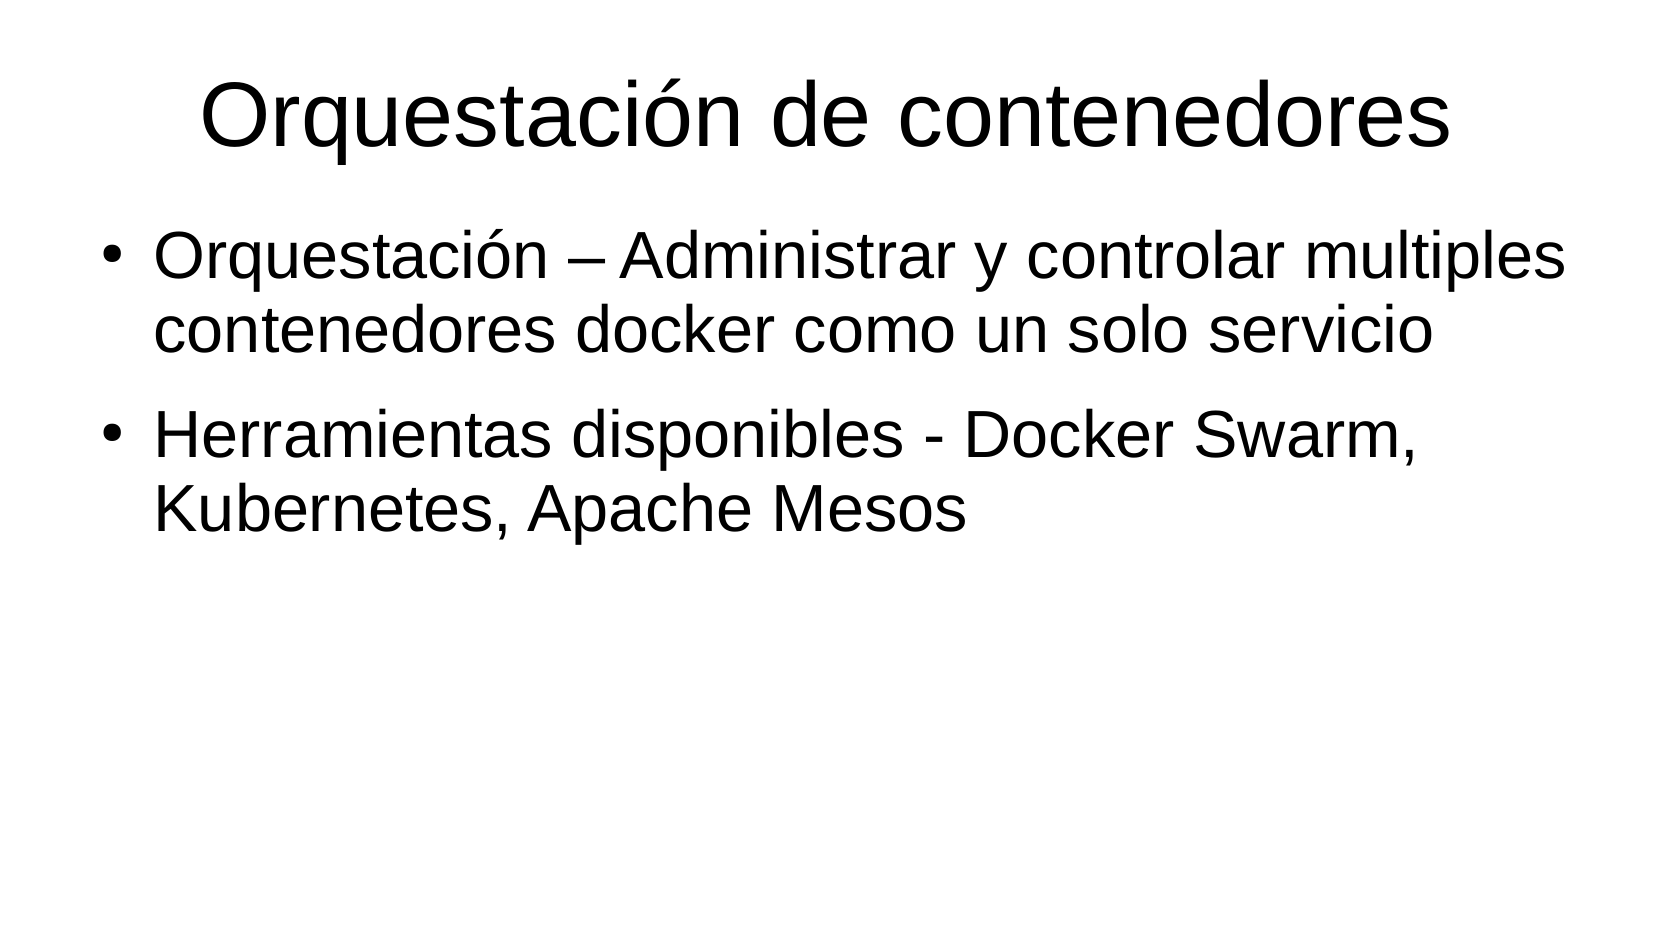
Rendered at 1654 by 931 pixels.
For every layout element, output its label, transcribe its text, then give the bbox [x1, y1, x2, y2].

title Orquestación de contenedores [82, 37, 1571, 193]
list Orquestación – Administrar y controlar multiples contenedores docker como un solo servicio Herramientas disponibles - Docker Swarm, Kubernetes, Apache Mesos [82, 217, 1571, 758]
